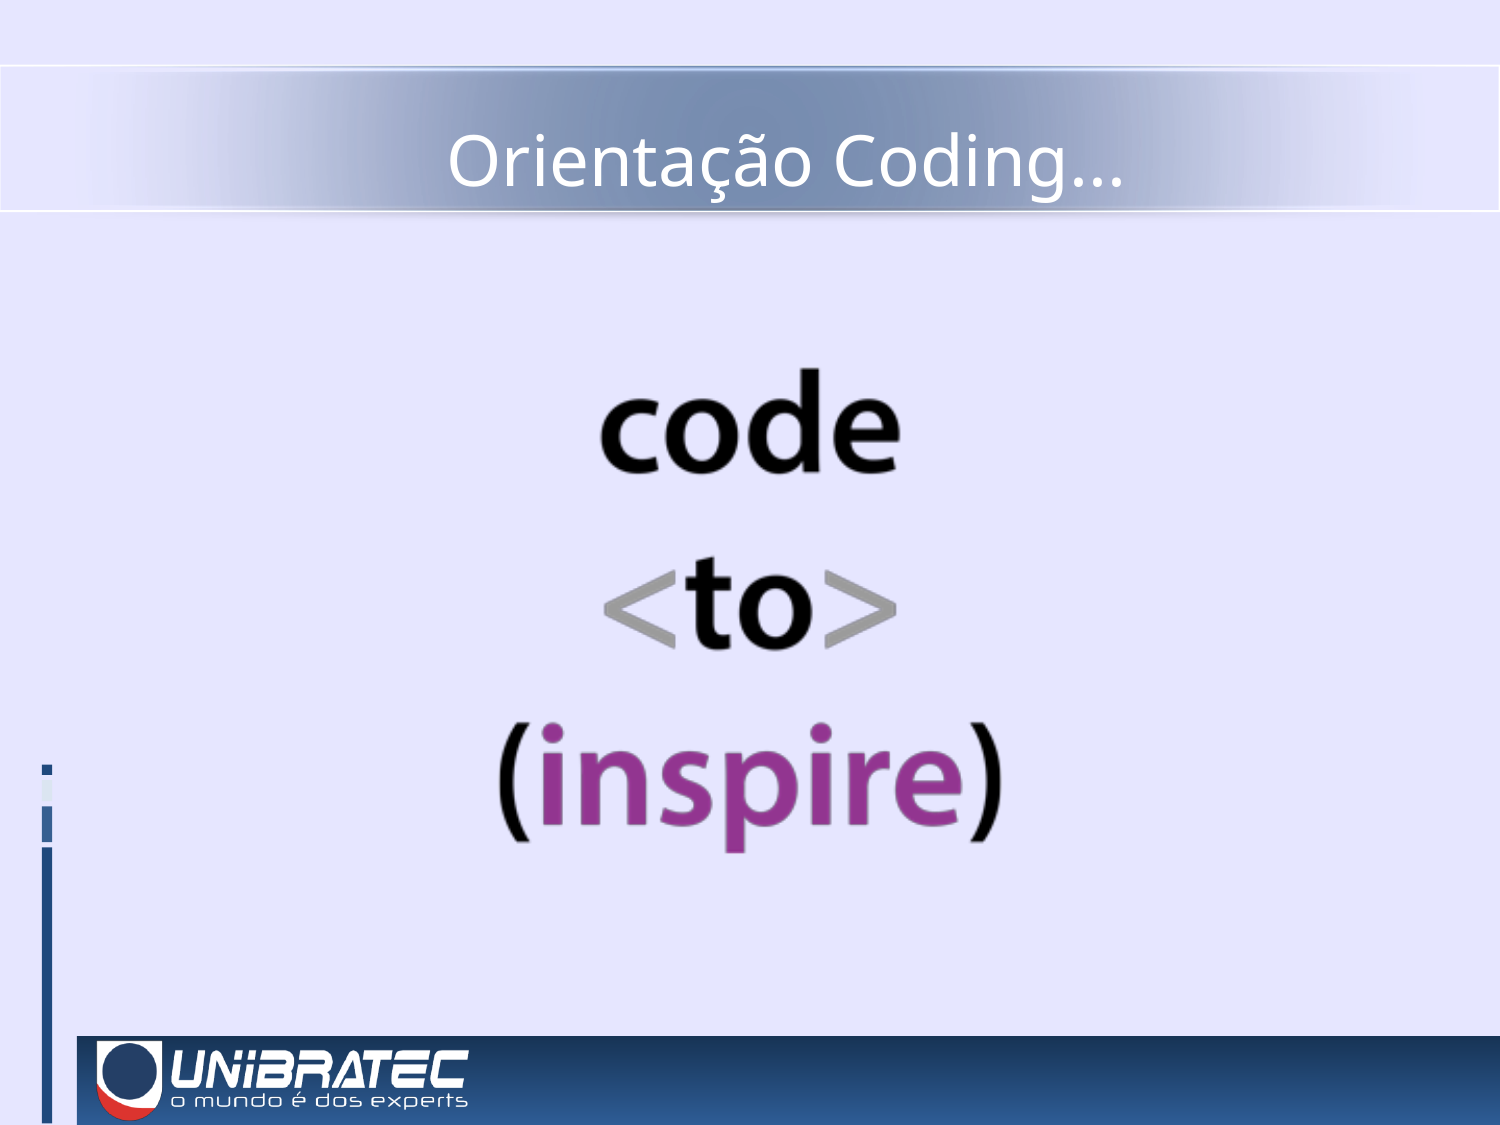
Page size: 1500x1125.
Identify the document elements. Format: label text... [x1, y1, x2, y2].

title Orientação Coding... [150, 84, 1424, 233]
picture [0, 58, 1500, 227]
picture [490, 349, 1011, 871]
picture [96, 1040, 469, 1121]
